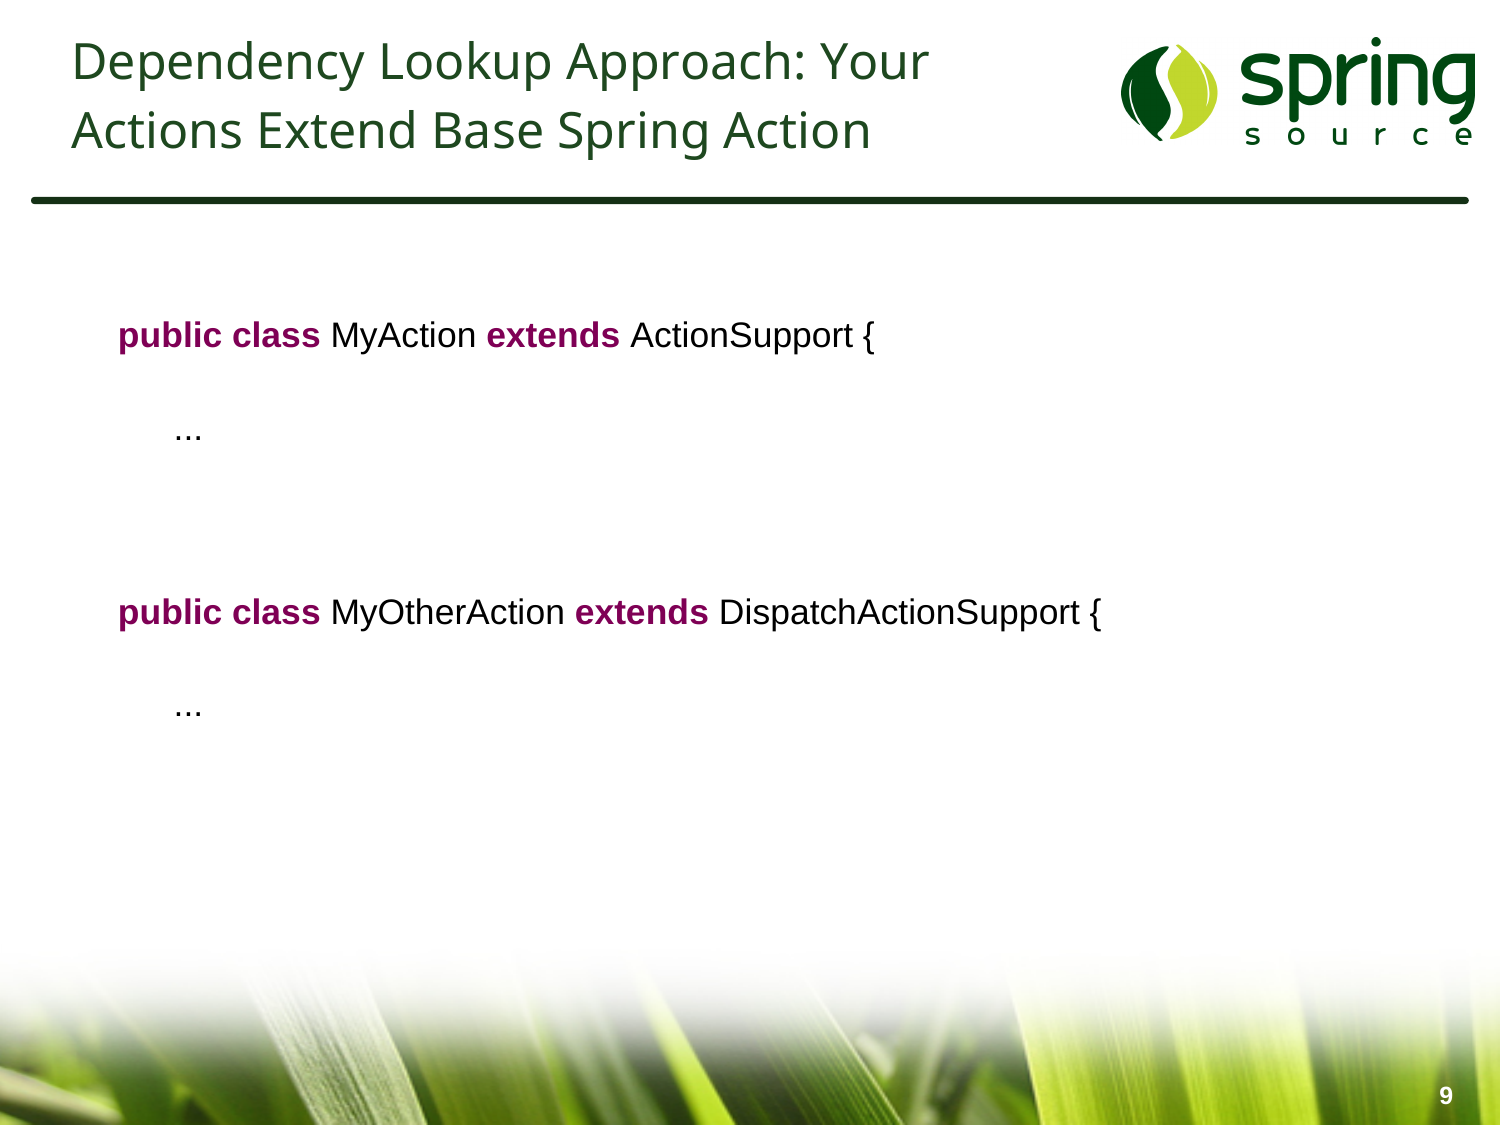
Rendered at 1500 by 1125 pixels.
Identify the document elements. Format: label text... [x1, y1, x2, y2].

title Dependency Lookup Approach: Your Actions Extend Base Spring Action [56, 13, 1089, 176]
list public class MyAction extends ActionSupport { ... public class MyOtherAction extends DispatchActionSupport { ... [103, 311, 1394, 938]
picture [0, 944, 1500, 1125]
picture [1121, 37, 1475, 145]
